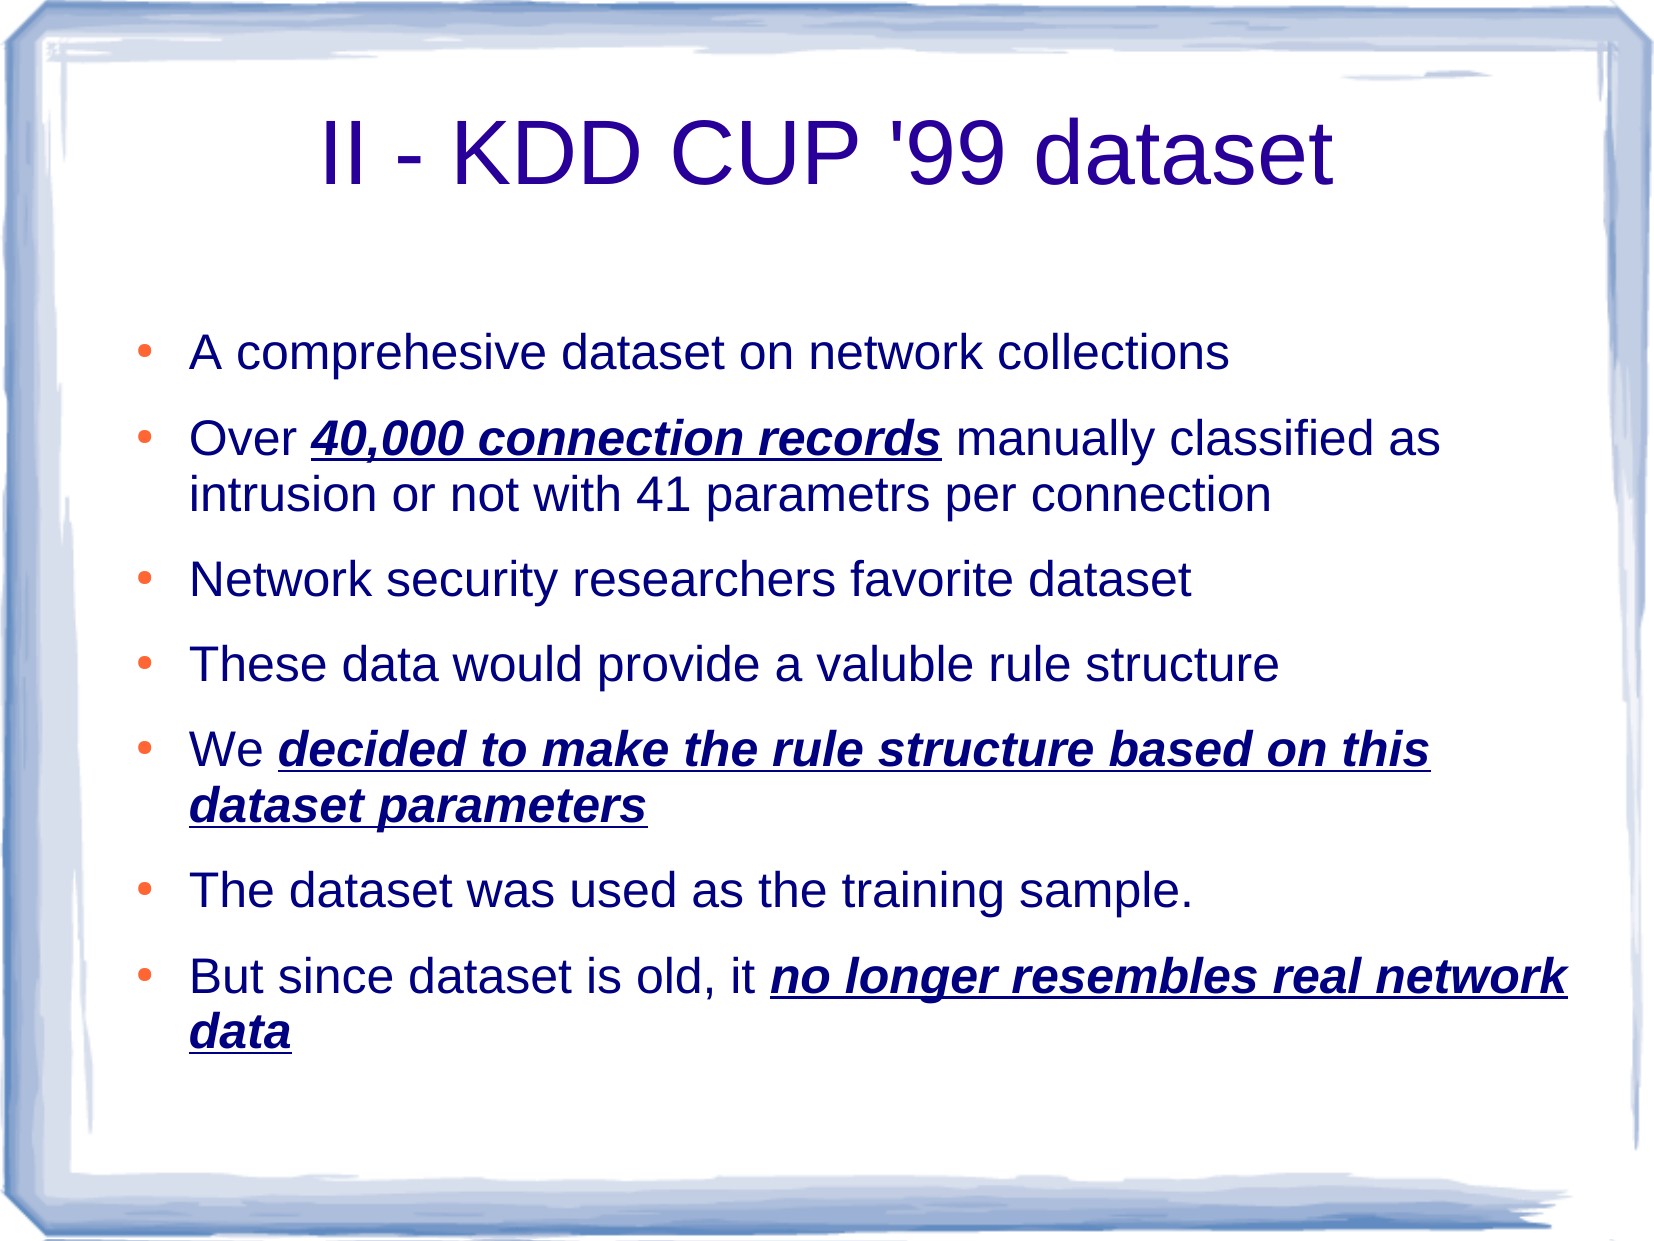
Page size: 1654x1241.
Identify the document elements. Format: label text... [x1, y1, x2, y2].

title II - KDD CUP '99 dataset [82, 49, 1571, 257]
list A comprehesive dataset on network collections Over 40,000 connection records manually classified as intrusion or not with 41 parametrs per connection Network security researchers favorite dataset These data would provide a valuble rule structure We decided to make the rule structure based on this dataset parameters The dataset was used as the training sample. But since dataset is old, it no longer resembles real network data [118, 324, 1571, 1144]
picture [0, 0, 1654, 1241]
